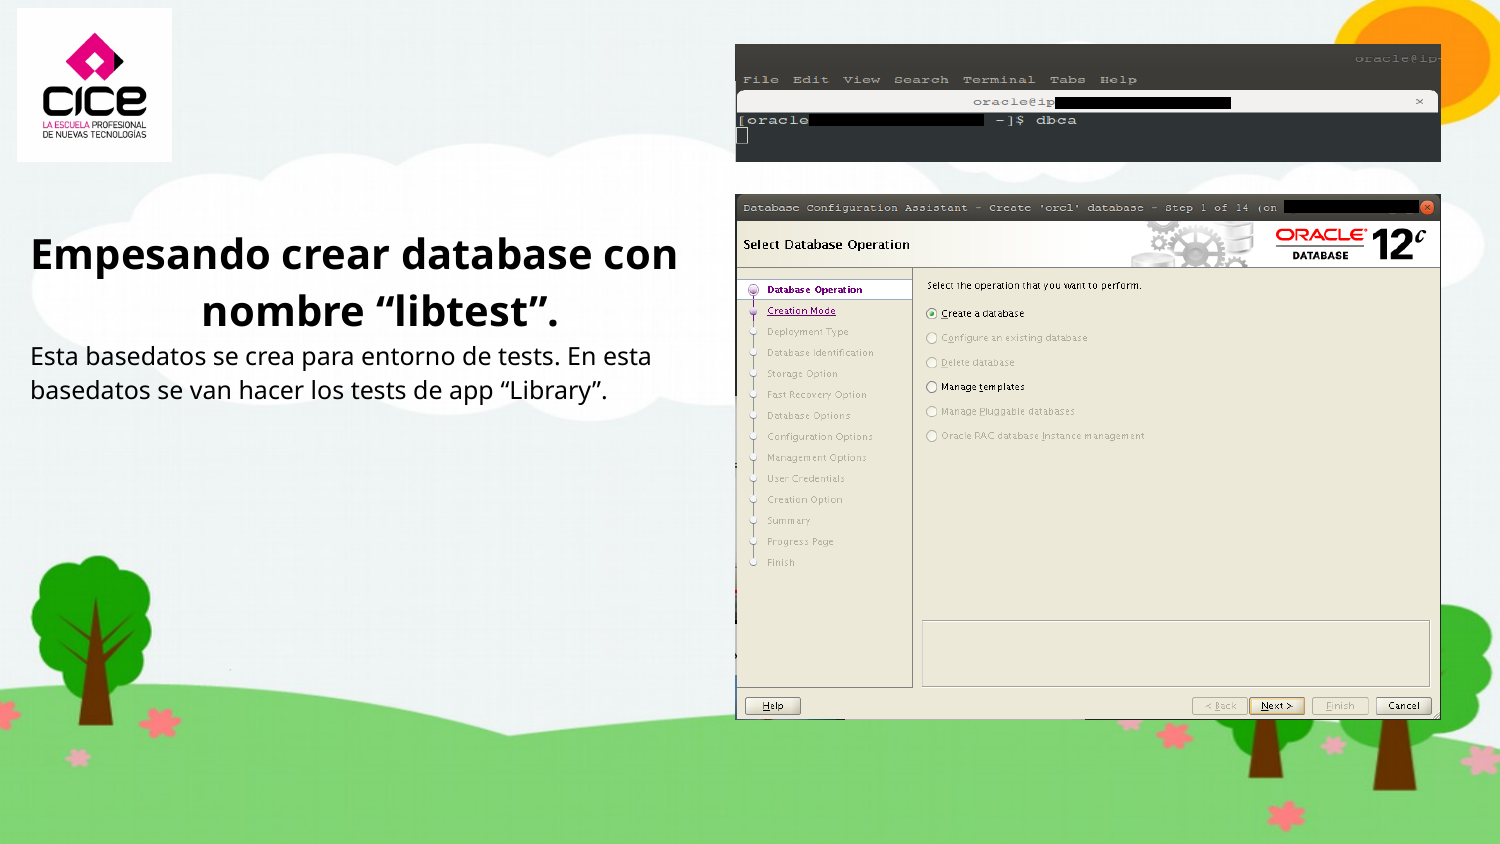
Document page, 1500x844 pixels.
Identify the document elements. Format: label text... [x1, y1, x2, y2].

title Empesando crear database con nombre “libtest”. Esta basedatos se crea para entorno de tests. En esta basedatos se van hacer los tests de app “Library”. [30, 242, 706, 390]
picture [0, 0, 1500, 844]
